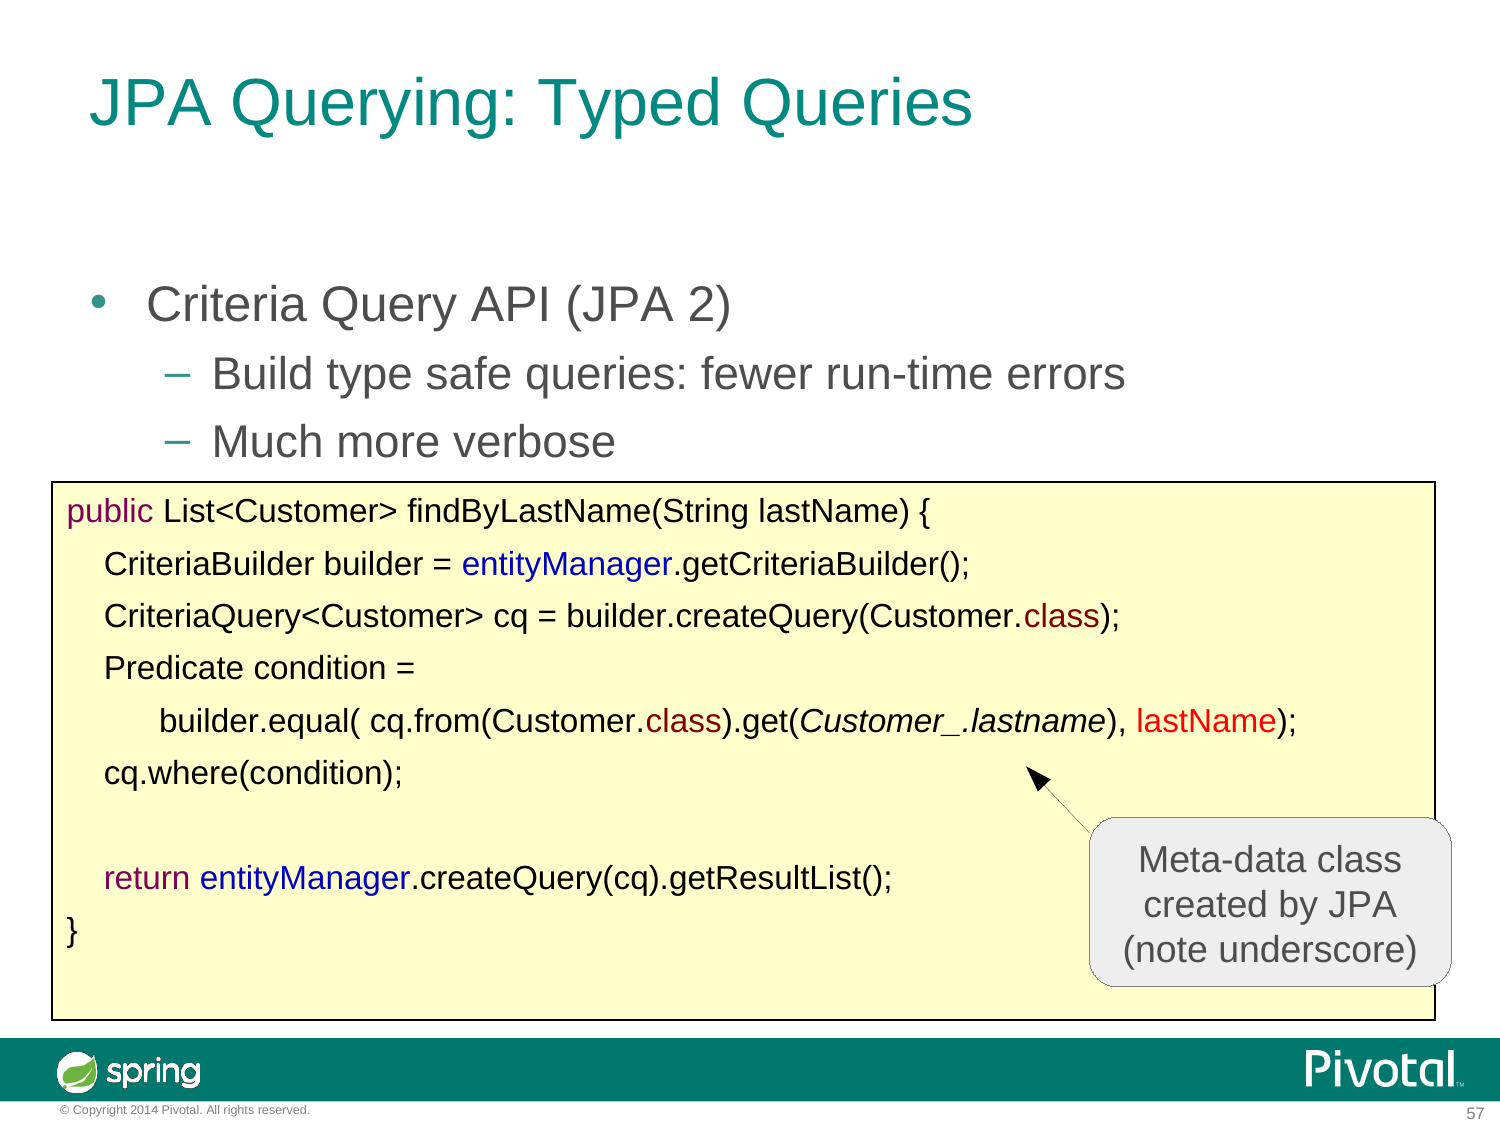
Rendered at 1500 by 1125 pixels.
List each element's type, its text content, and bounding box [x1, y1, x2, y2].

list Criteria Query API (JPA 2) Build type safe queries: fewer run-time errors Much more verbose [75, 262, 1426, 481]
title JPA Querying: Typed Queries [75, 45, 1426, 233]
list public List<Customer> findByLastName(String lastName) { CriteriaBuilder builder = entityManager.getCriteriaBuilder(); CriteriaQuery<Customer> cq = builder.createQuery(Customer.class); Predicate condition = builder.equal( cq.from(Customer.class).get(Customer_.lastname), lastName); cq.where(condition); return entityManager.createQuery(cq).getResultList(); } [51, 481, 1435, 1021]
picture [32, 1041, 210, 1103]
text_box Meta-data class created by JPA (note underscore) [1089, 817, 1452, 987]
picture [1306, 1050, 1464, 1087]
